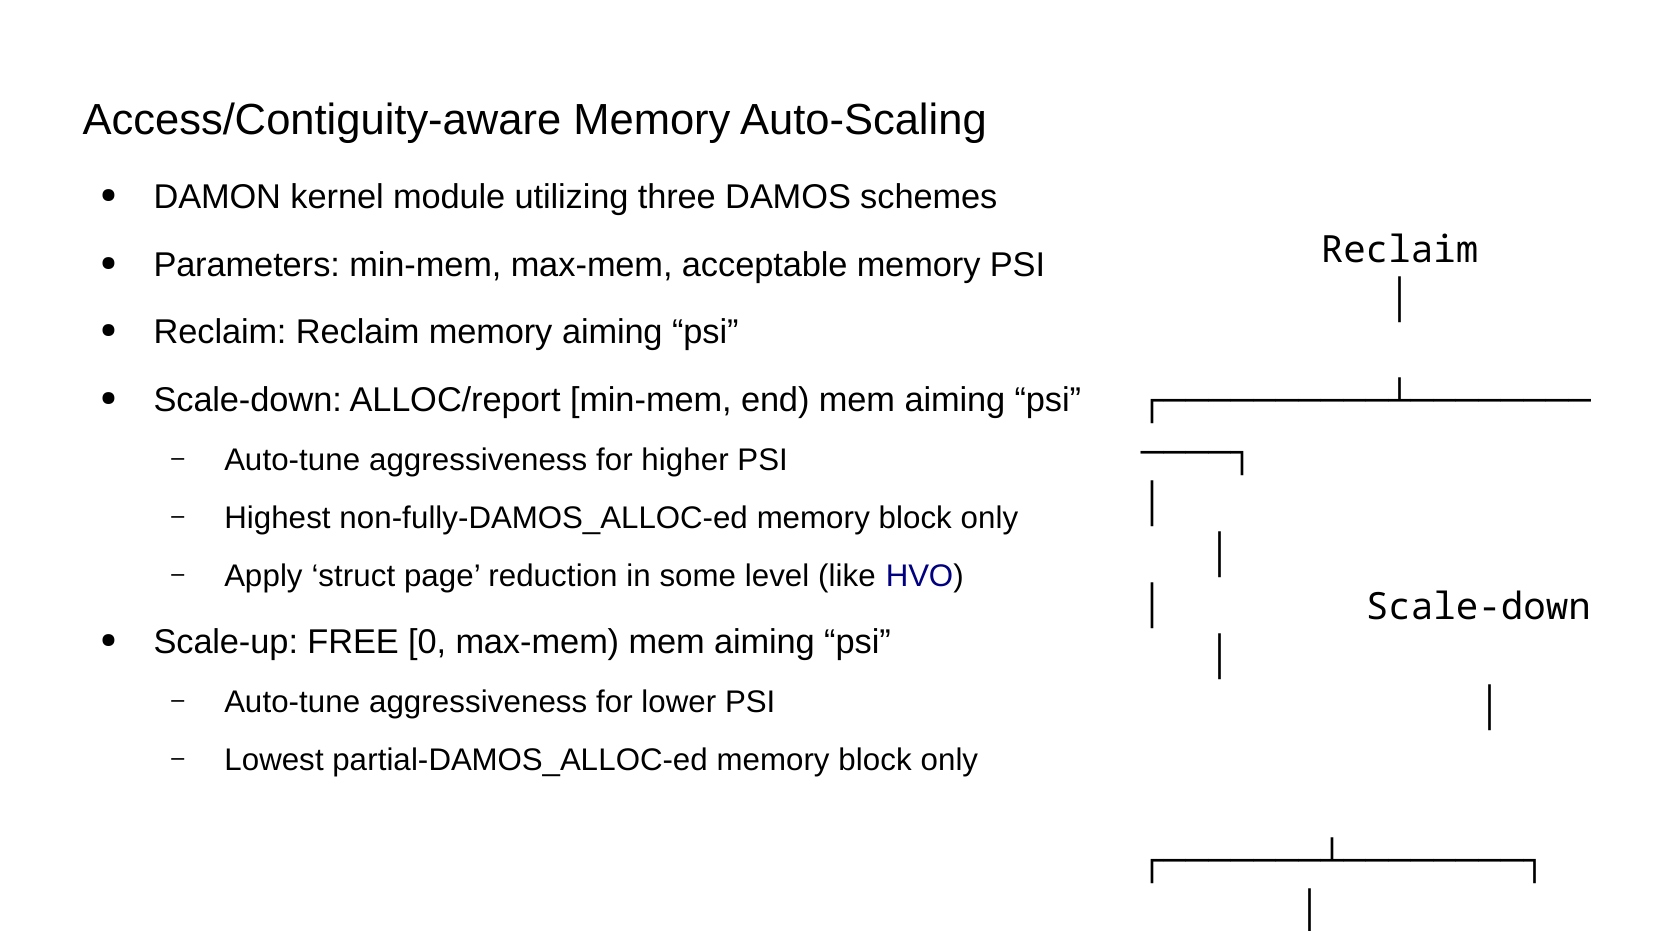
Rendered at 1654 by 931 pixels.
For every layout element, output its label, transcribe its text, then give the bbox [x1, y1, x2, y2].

title Access/Contiguity-aware Memory Auto-Scaling [82, 81, 1571, 157]
text_box Reclaim │ ┌──────────┴────────────┐ │ │ │ Scale-down │ │ ┌───────┴────────┐ │ │ 0 min max end │ │ └──────┬───────┘ │ Scale-up [1126, 214, 1625, 721]
list DAMON kernel module utilizing three DAMOS schemes Parameters: min-mem, max-mem, acceptable memory PSI Reclaim: Reclaim memory aiming “psi” Scale-down: ALLOC/report [min-mem, end) mem aiming “psi” Auto-tune aggressiveness for higher PSI Highest non-fully-DAMOS_ALLOC-ed memory block only Apply ‘struct page’ reduction in some level (like HVO) Scale-up: FREE [0, max-mem) mem aiming “psi” Auto-tune aggressiveness for lower PSI Lowest partial-DAMOS_ALLOC-ed memory block only [82, 177, 1096, 833]
